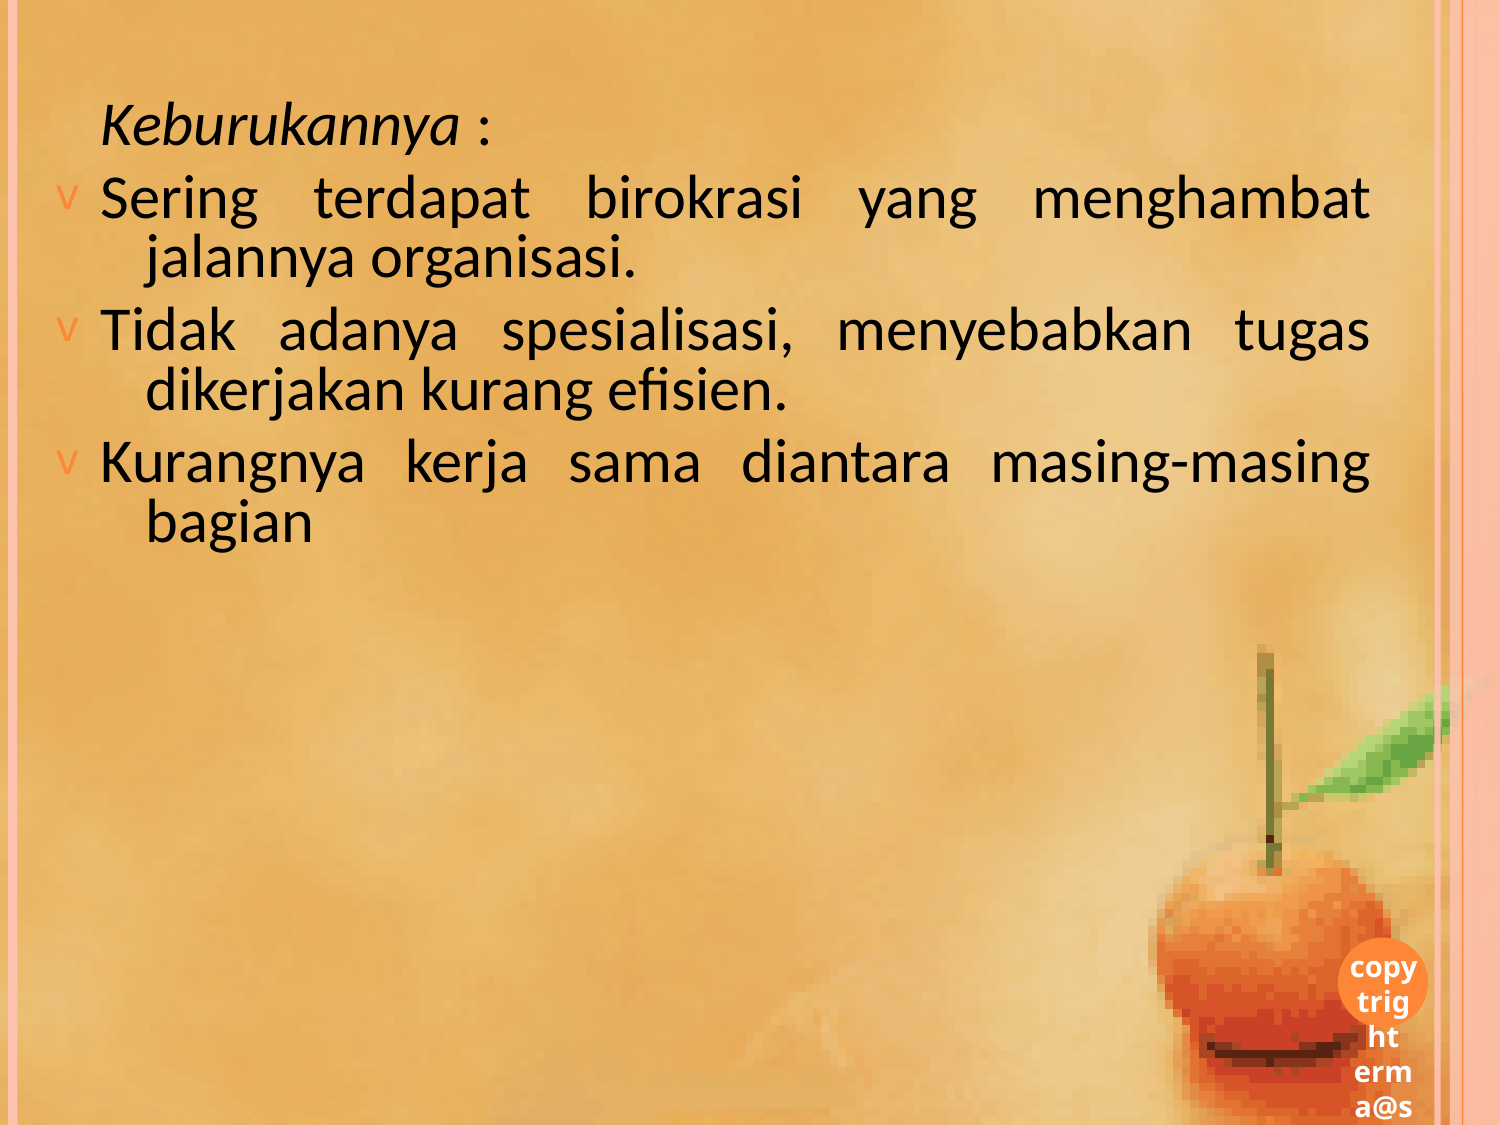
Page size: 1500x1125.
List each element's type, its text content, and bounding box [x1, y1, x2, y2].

text_box copytright erma@stikom-bali.ac.id [1333, 940, 1434, 1027]
list Keburukannya : Sering terdapat birokrasi yang menghambat jalannya organisasi. Tidak adanya spesialisasi, menyebabkan tugas dikerjakan kurang efisien. Kurangnya kerja sama diantara masing-masing bagian [41, 90, 1388, 1026]
